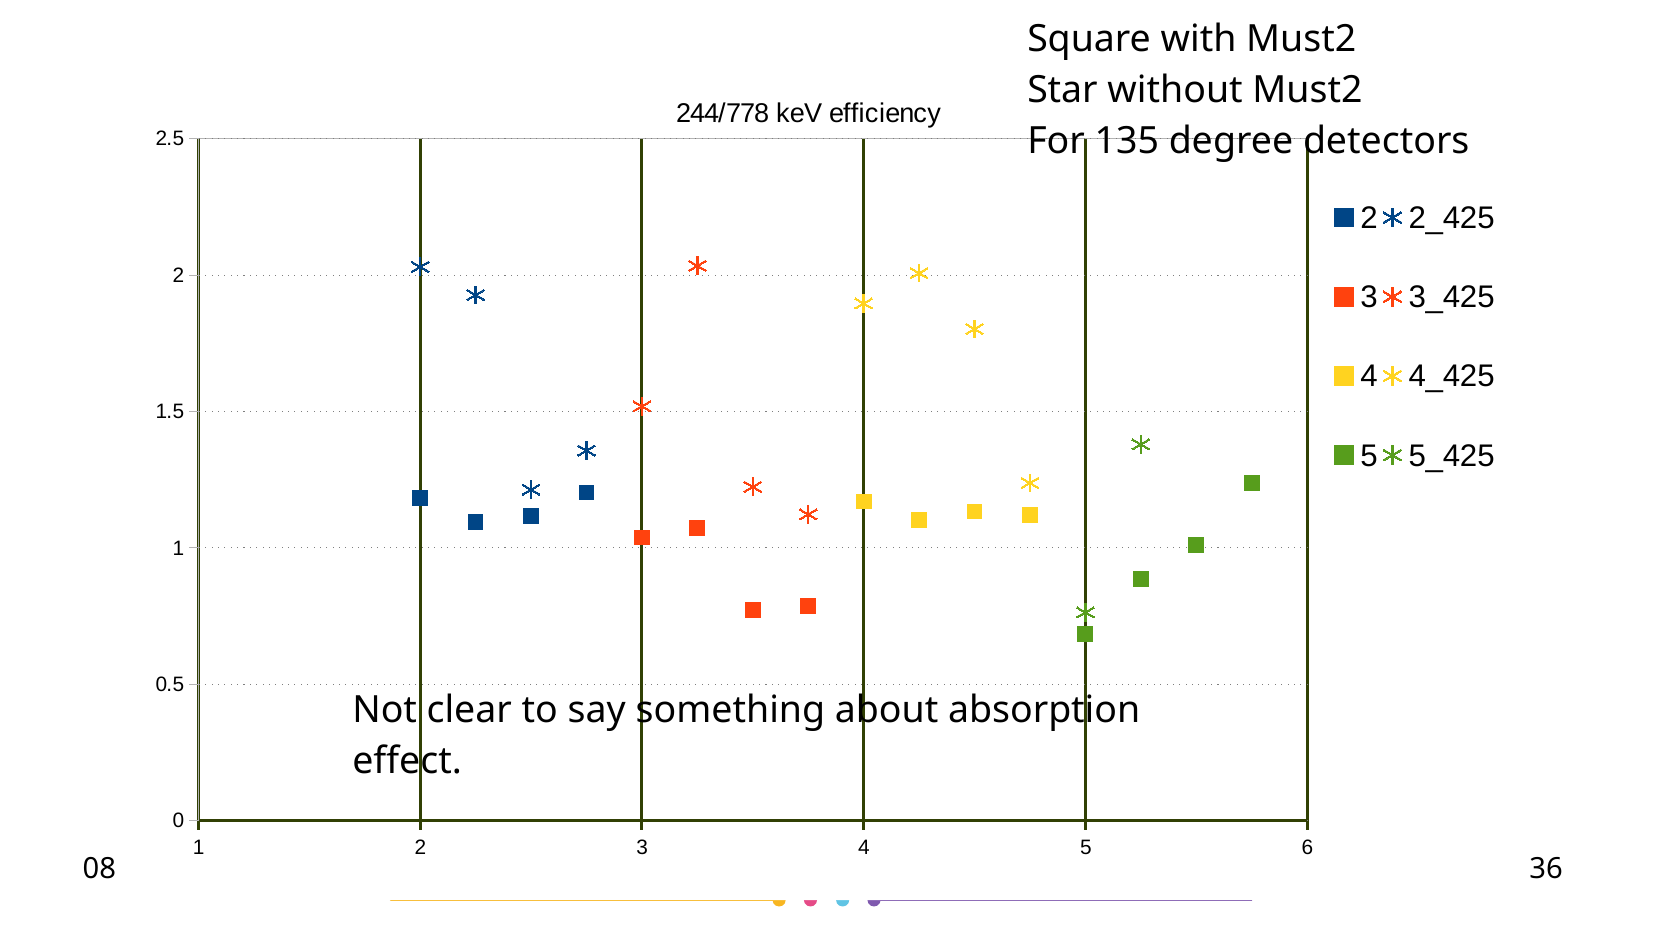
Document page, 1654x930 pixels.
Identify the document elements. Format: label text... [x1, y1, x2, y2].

text_box Not clear to say something about absorption effect. [337, 675, 1163, 777]
chart [115, 32, 1501, 901]
text_box Square with Must2 Star without Must2 For 135 degree detectors [1012, 4, 1651, 151]
